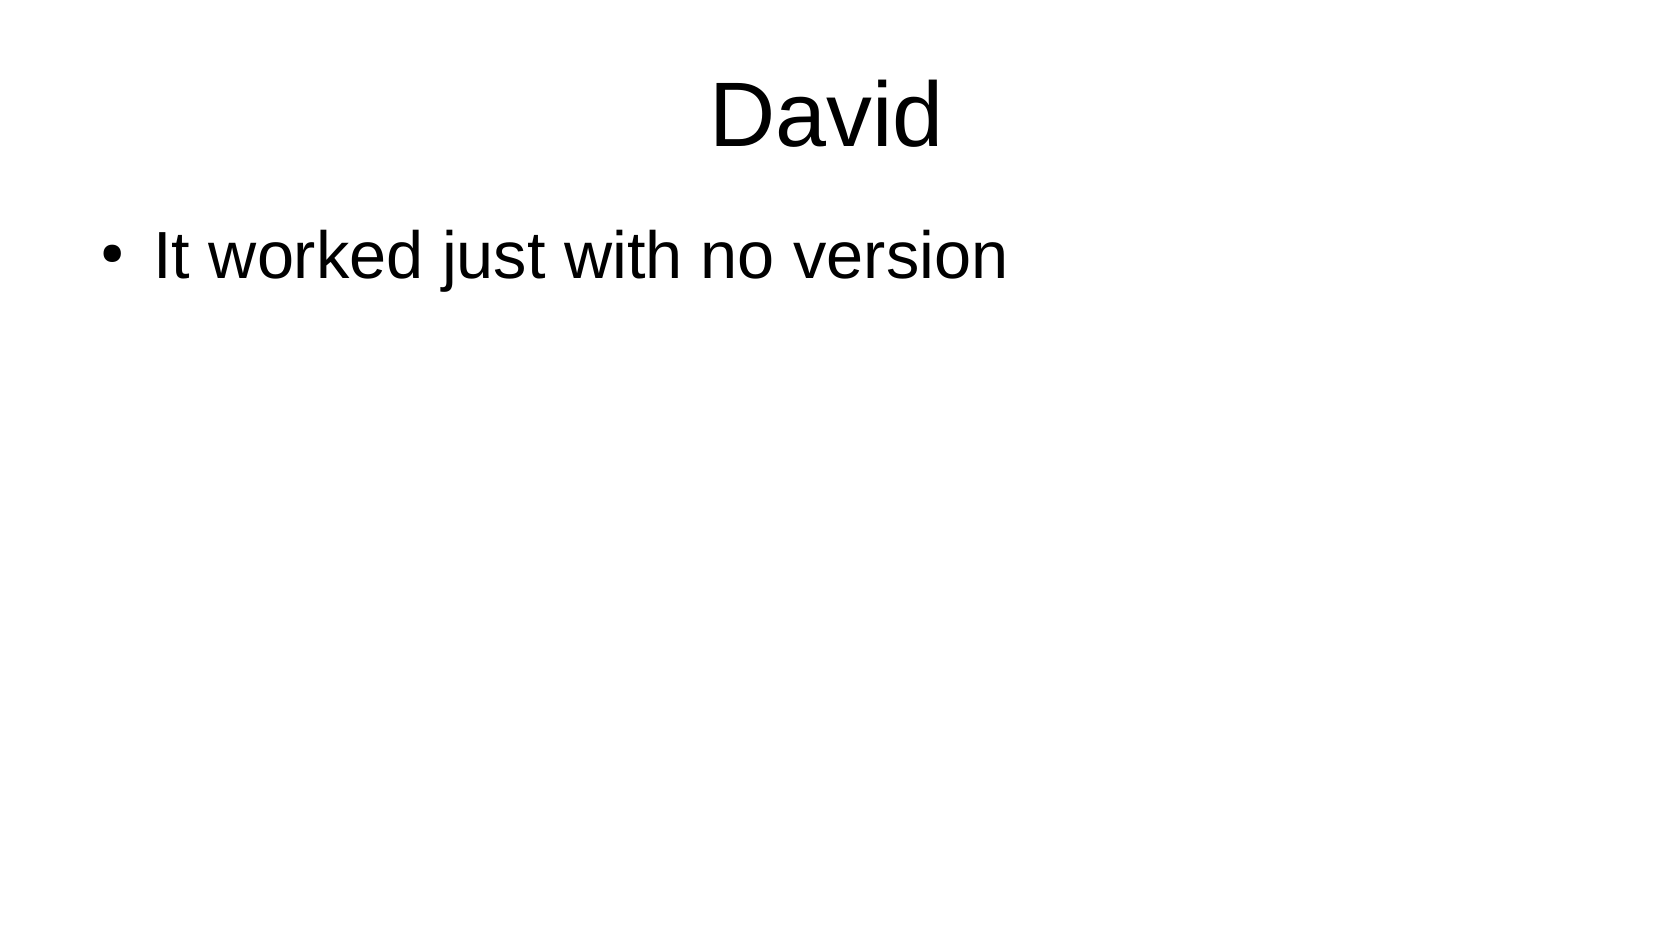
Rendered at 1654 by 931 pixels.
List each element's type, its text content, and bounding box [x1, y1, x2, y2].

list It worked just with no version [82, 217, 1571, 758]
title David [82, 37, 1571, 193]
